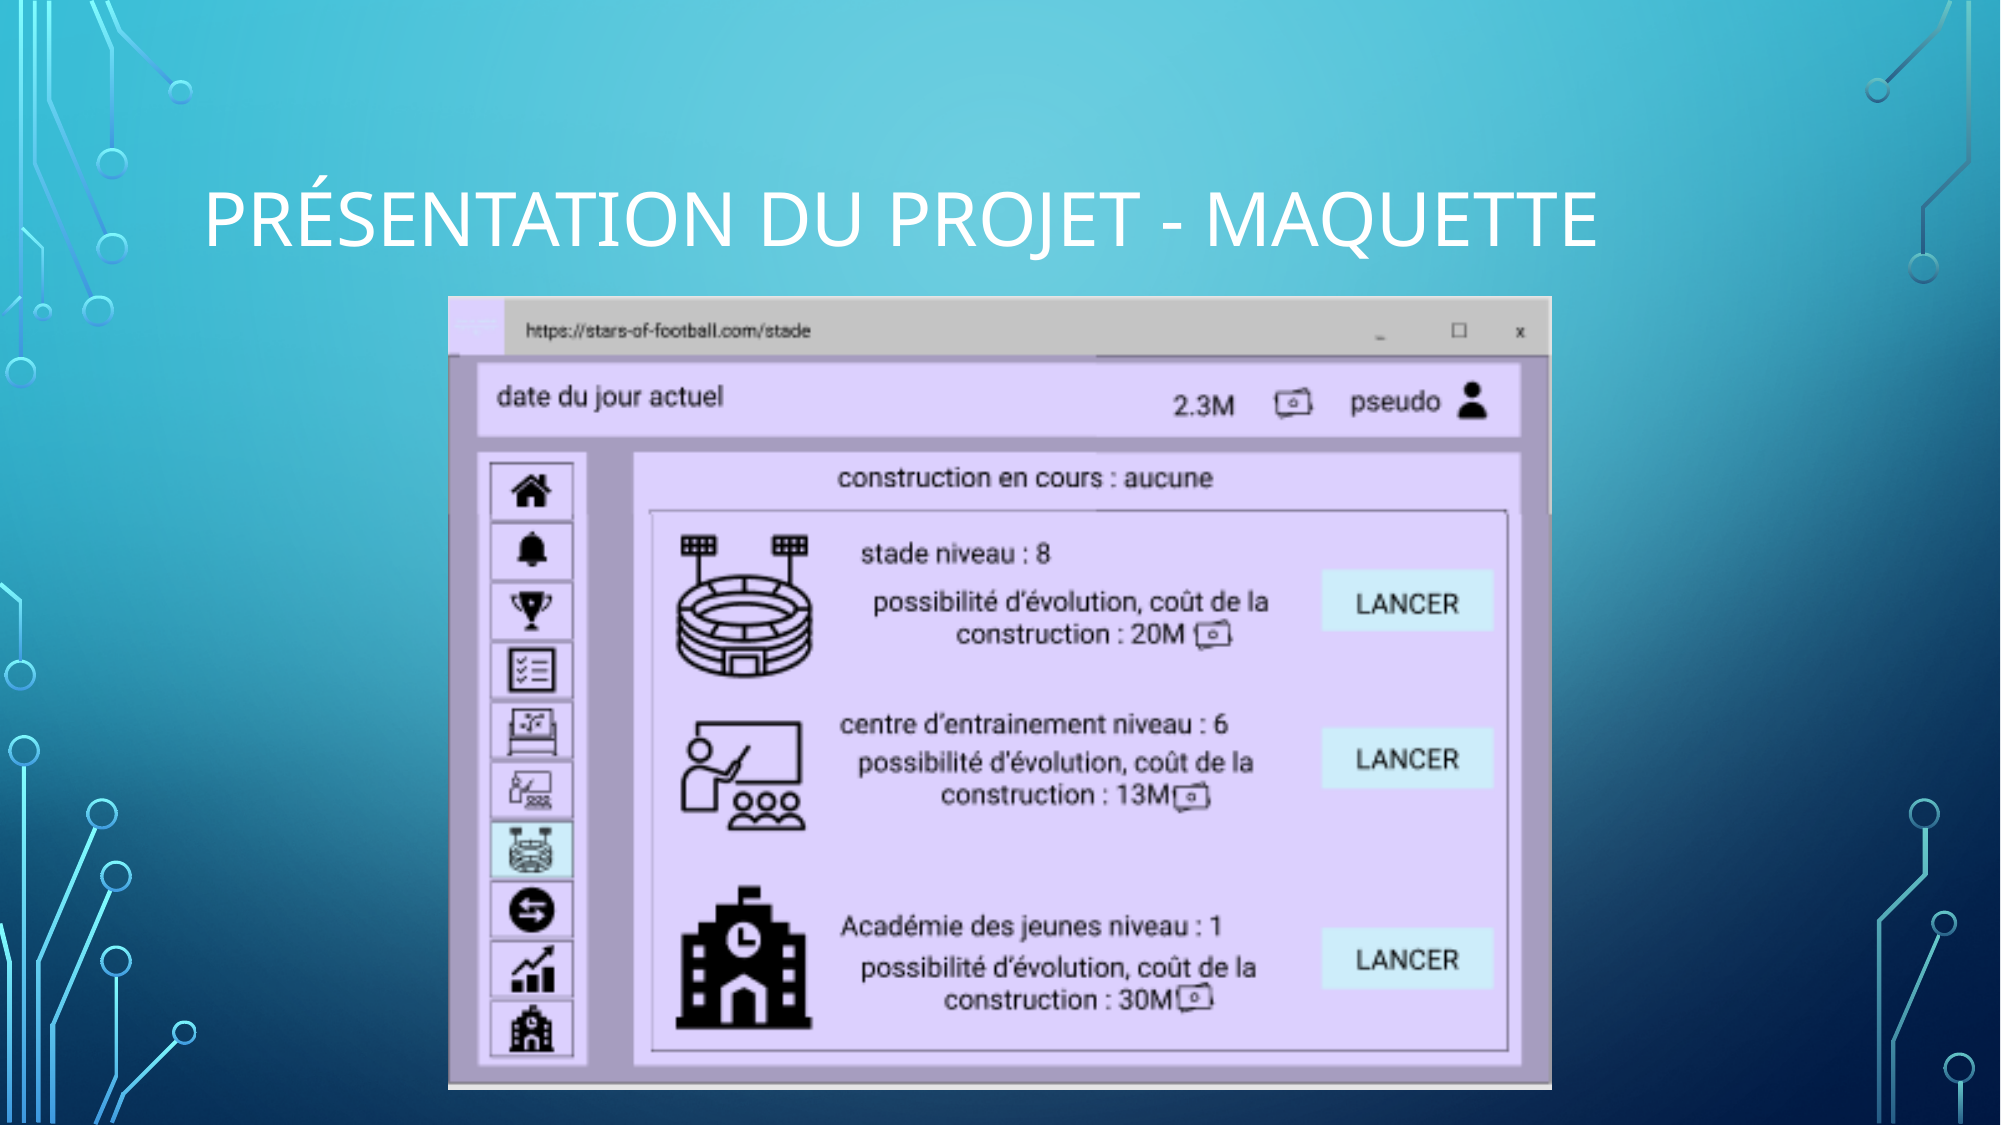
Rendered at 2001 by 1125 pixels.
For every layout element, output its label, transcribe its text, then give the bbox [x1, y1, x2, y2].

title Présentation du projet - maquette [187, 101, 1813, 344]
picture [448, 296, 1552, 1090]
